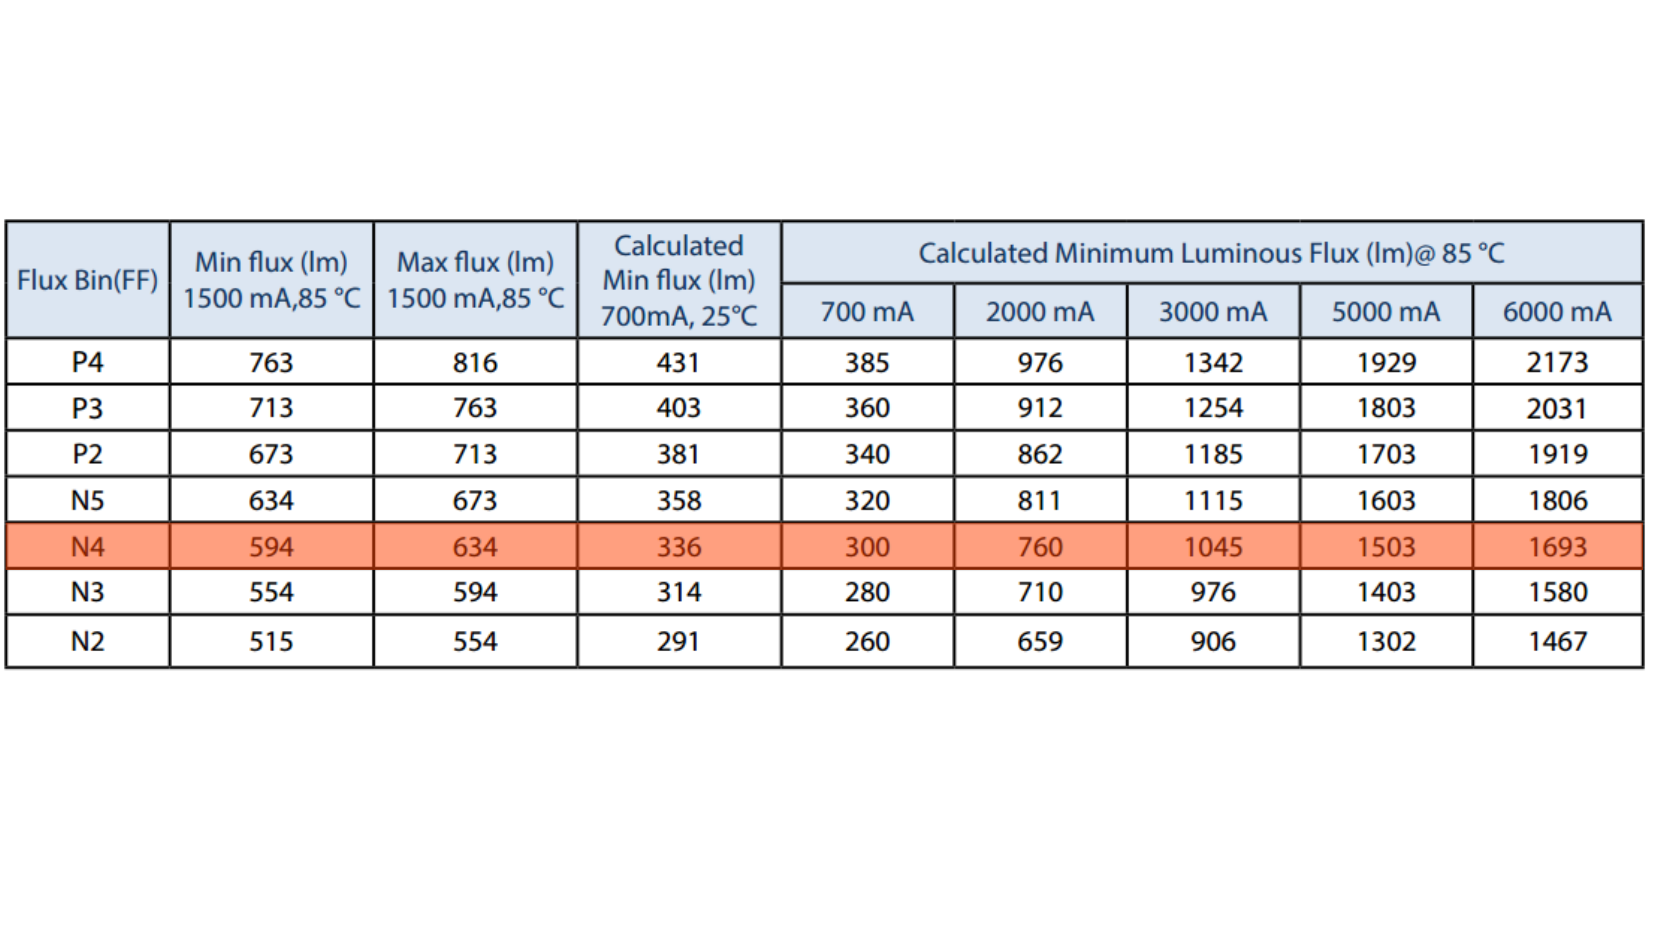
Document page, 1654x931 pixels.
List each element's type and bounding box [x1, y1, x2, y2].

text_box [5, 522, 1643, 570]
picture [0, 212, 1654, 678]
